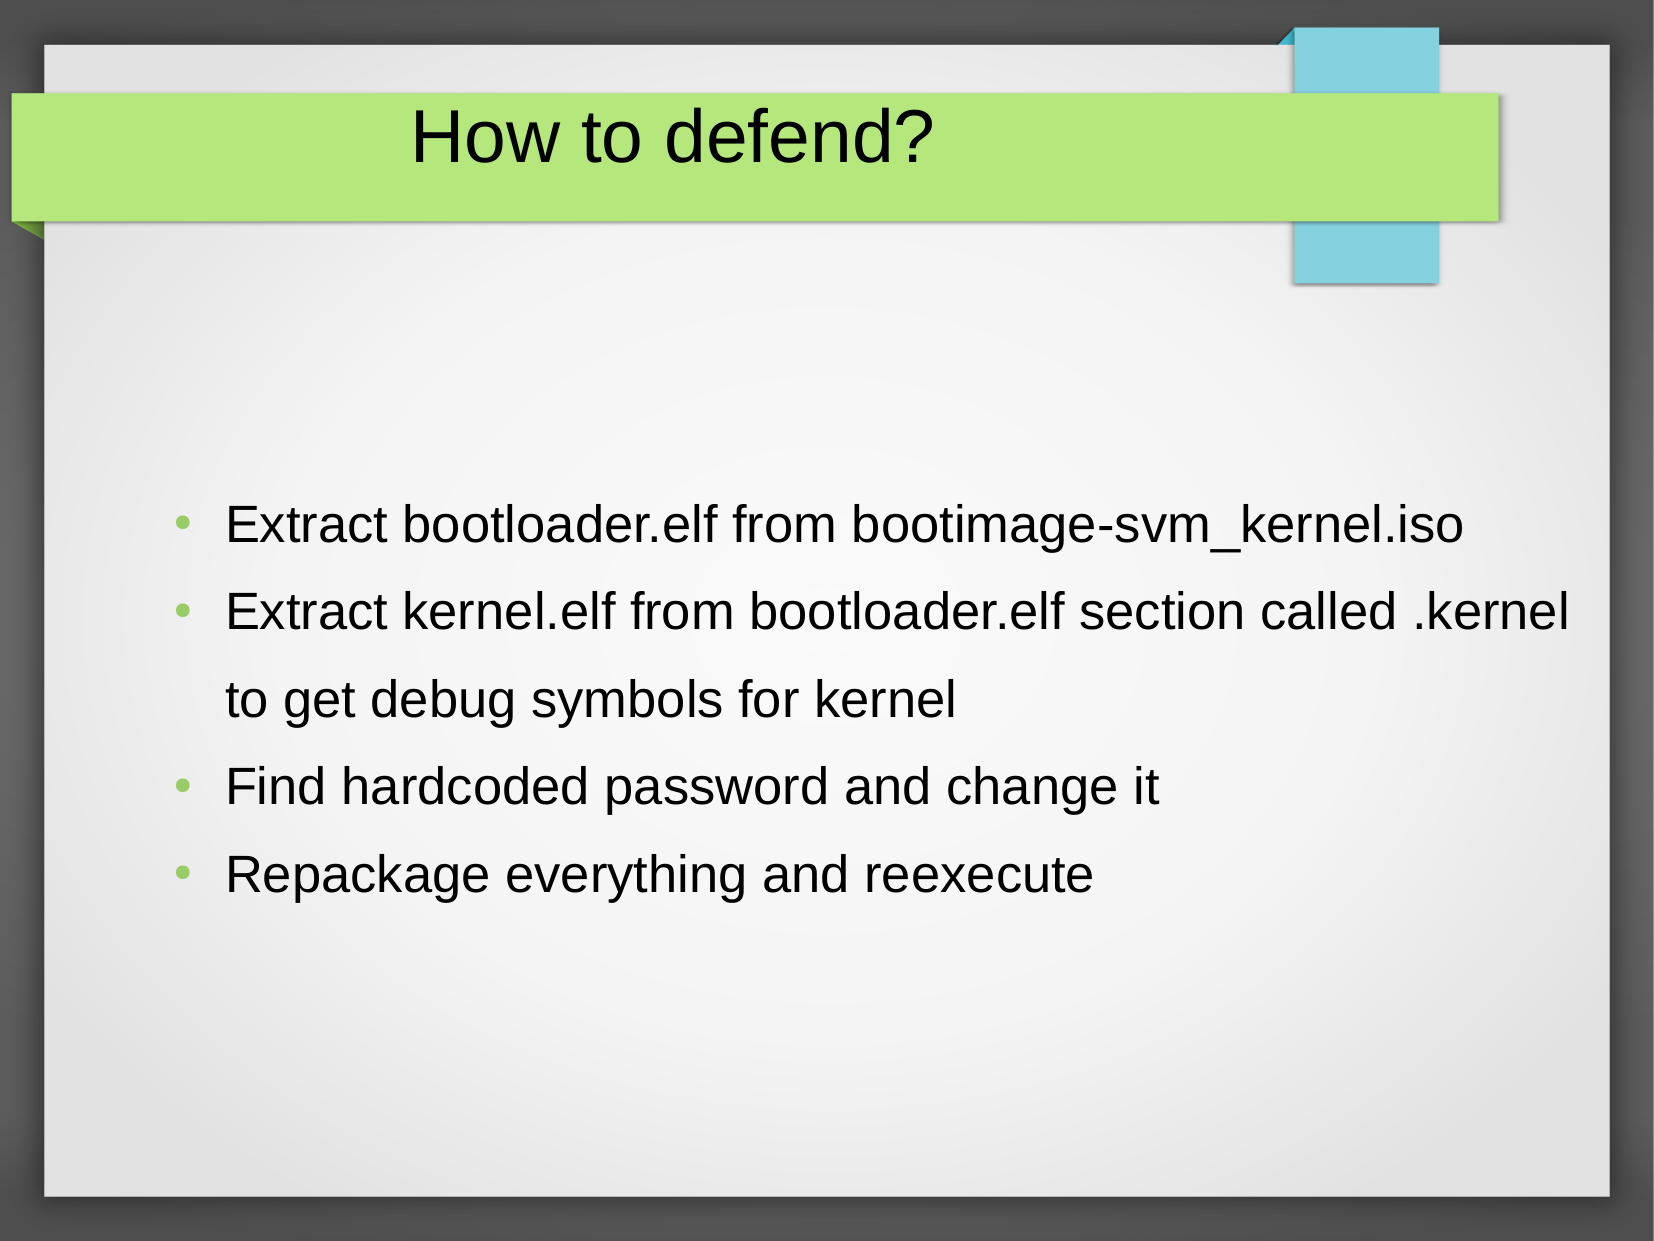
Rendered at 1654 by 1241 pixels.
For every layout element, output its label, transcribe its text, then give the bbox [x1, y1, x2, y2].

list Extract bootloader.elf from bootimage-svm_kernel.iso Extract kernel.elf from bootloader.elf section called .kernel to get debug symbols for kernel Find hardcoded password and change it Repackage everything and reexecute [82, 495, 1571, 905]
picture [0, 0, 1654, 1241]
title How to defend? [82, 94, 1264, 213]
